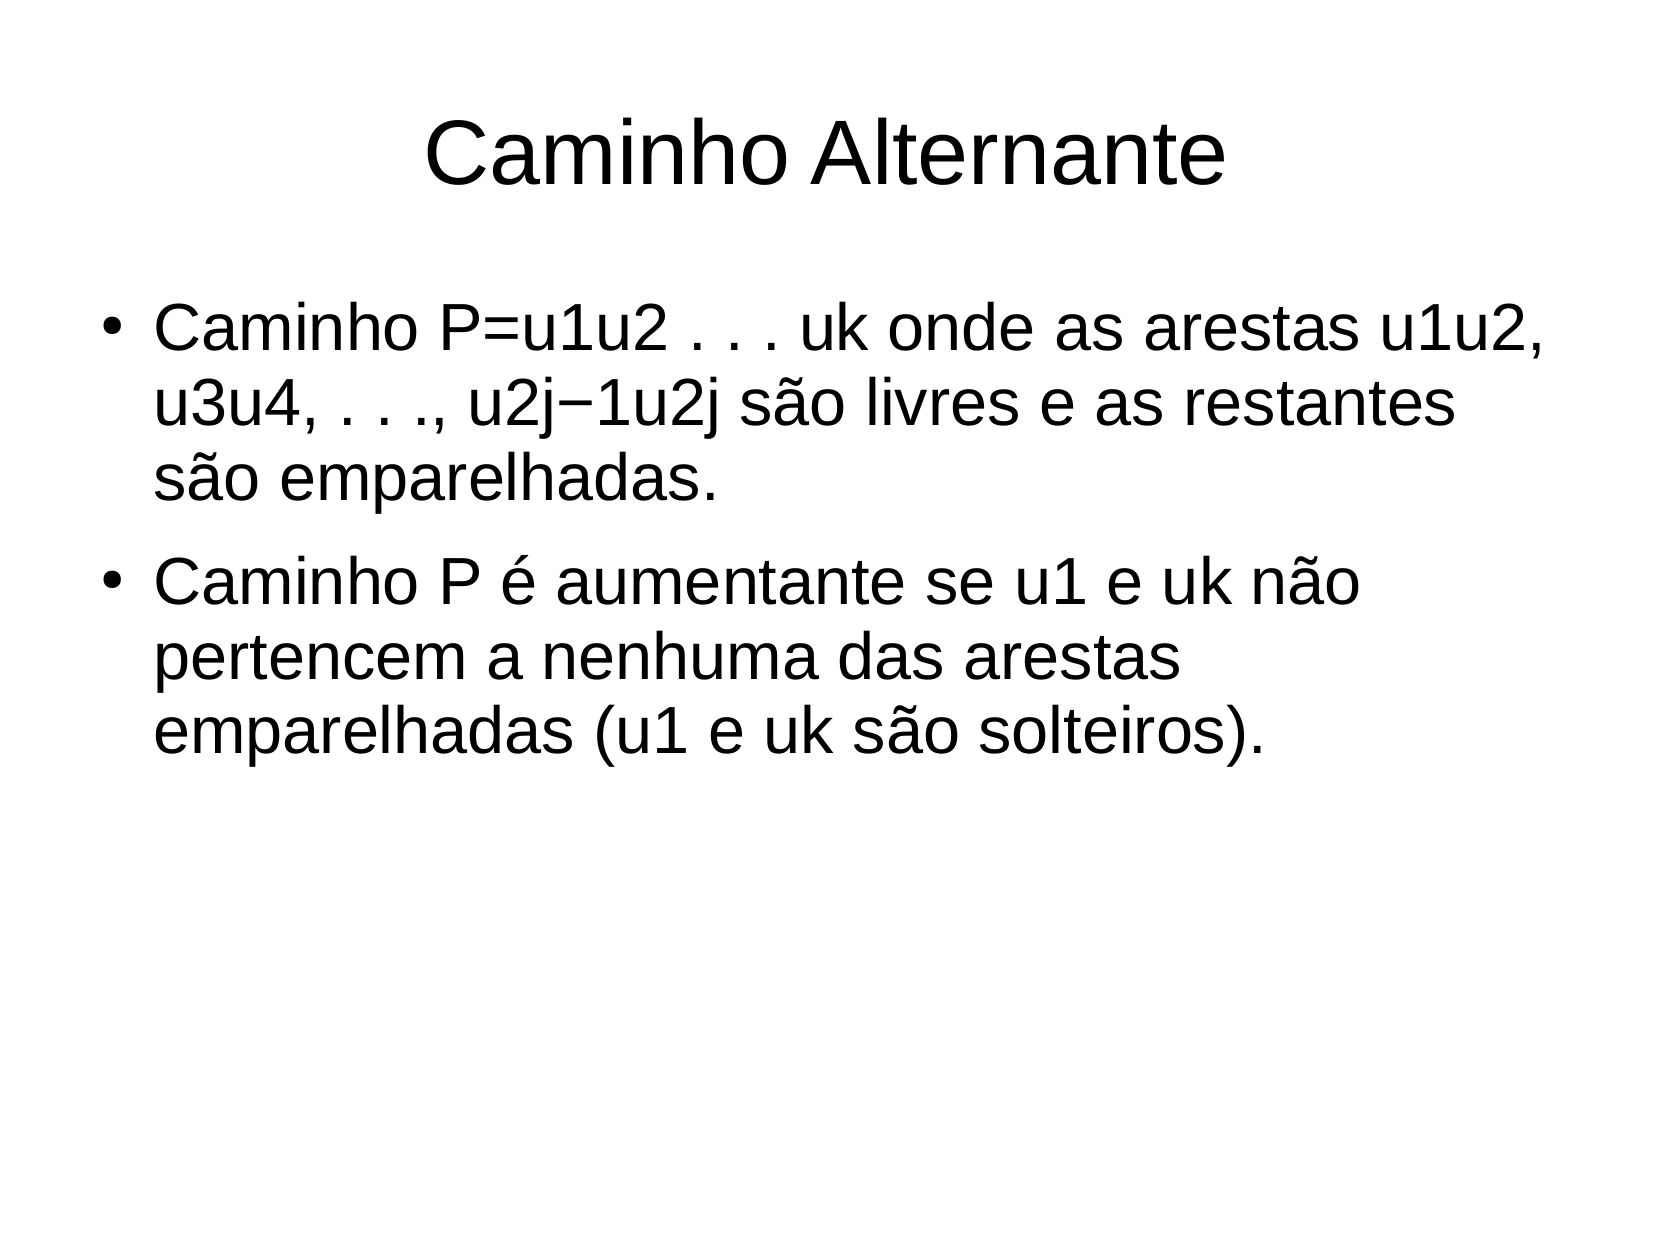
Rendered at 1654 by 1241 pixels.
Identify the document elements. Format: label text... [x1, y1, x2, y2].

title Caminho Alternante [82, 49, 1571, 257]
list Caminho P=u1u2 . . . uk onde as arestas u1u2, u3u4, . . ., u2j−1u2j são livres e as restantes são emparelhadas. Caminho P é aumentante se u1 e uk não pertencem a nenhuma das arestas emparelhadas (u1 e uk são solteiros). [82, 290, 1571, 1109]
